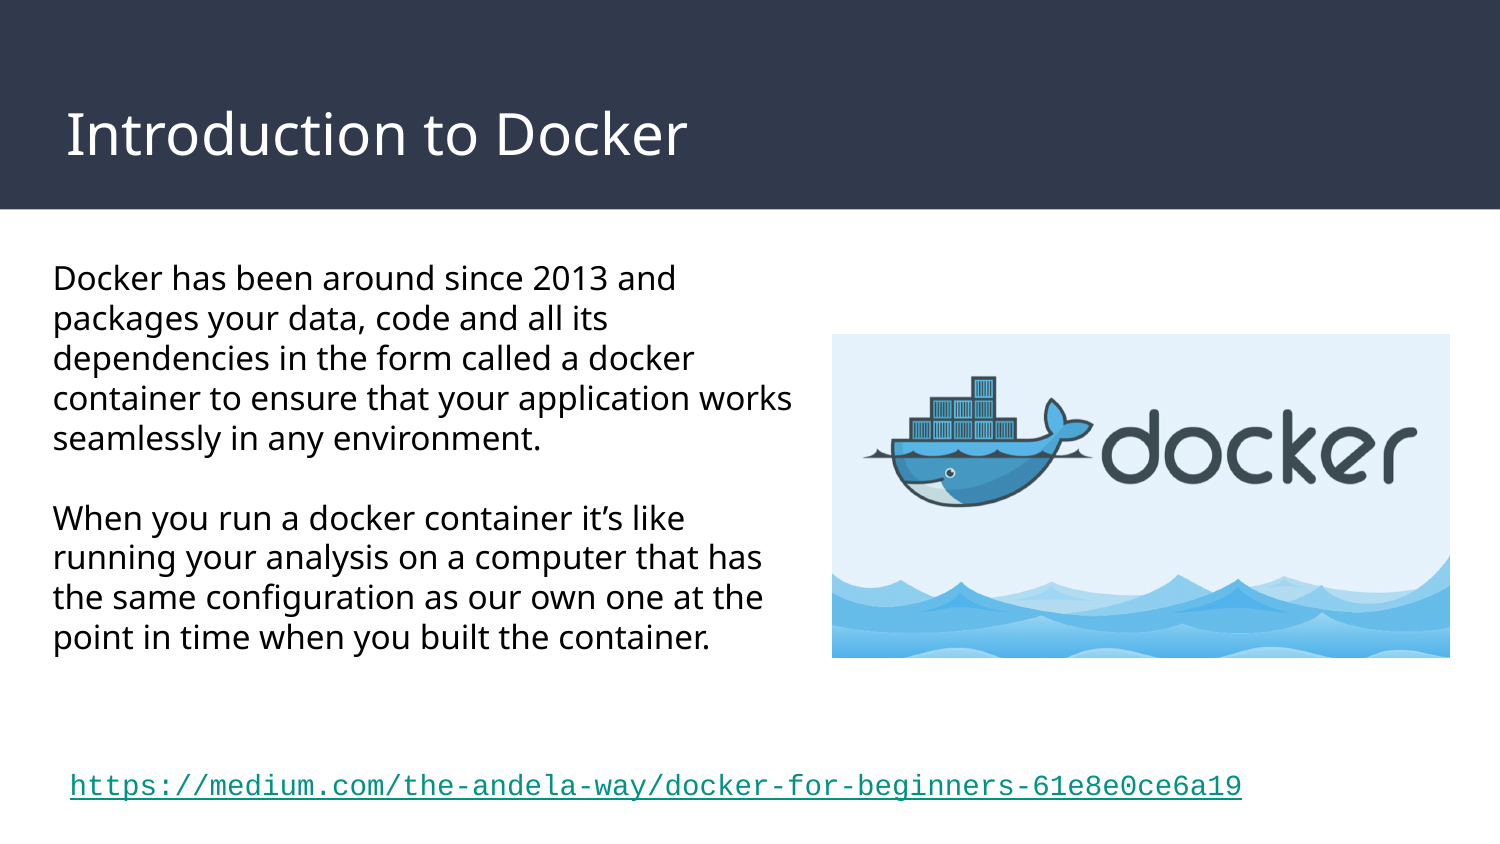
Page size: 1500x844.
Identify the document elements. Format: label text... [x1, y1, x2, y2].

title Introduction to Docker [51, 82, 1449, 185]
picture [832, 334, 1450, 658]
text_box https://medium.com/the-andela-way/docker-for-beginners-61e8e0ce6a19 [54, 751, 1363, 821]
text_box Docker has been around since 2013 and packages your data, code and all its dependencies in the form called a docker container to ensure that your application works seamlessly in any environment. When you run a docker container it’s like running your analysis on a computer that has the same configuration as our own one at the point in time when you built the container. [37, 242, 833, 807]
